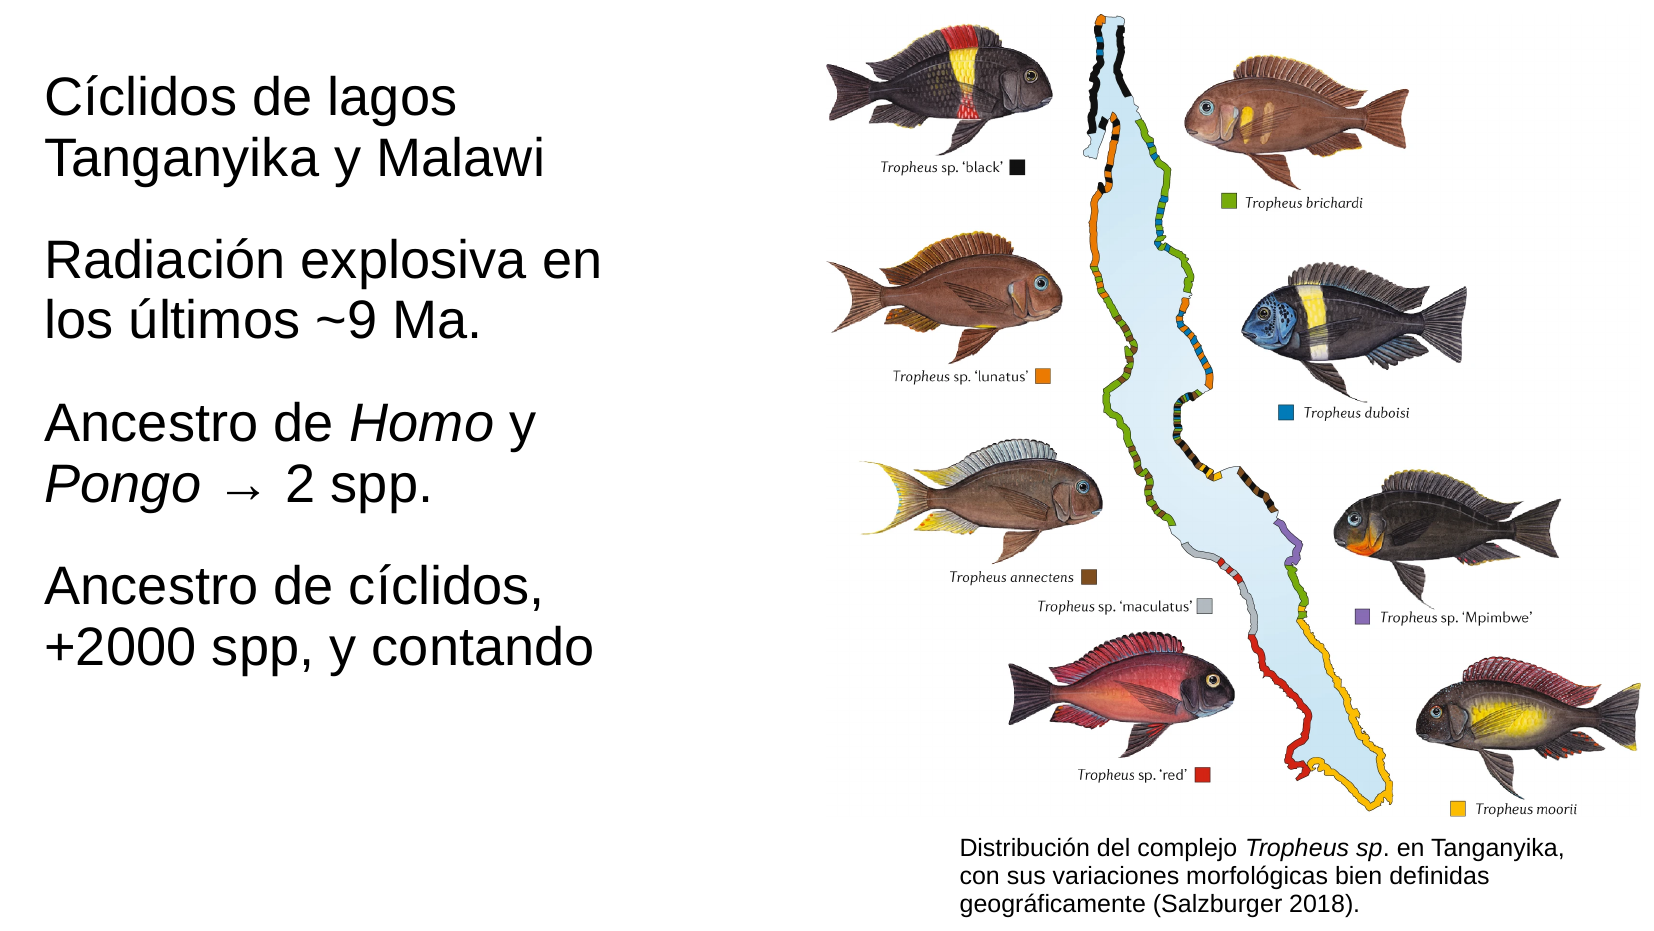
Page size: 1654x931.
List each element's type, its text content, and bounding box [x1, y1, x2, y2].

picture [826, 14, 1641, 817]
text_box Distribución del complejo Tropheus sp. en Tanganyika, con sus variaciones morfológicas bien definidas geográficamente (Salzburger 2018). [944, 826, 1595, 926]
text_box Cíclidos de lagos Tanganyika y Malawi Radiación explosiva en los últimos ~9 Ma. Ancestro de Homo y Pongo → 2 spp. Ancestro de cíclidos, +2000 spp, y contando [29, 59, 680, 853]
